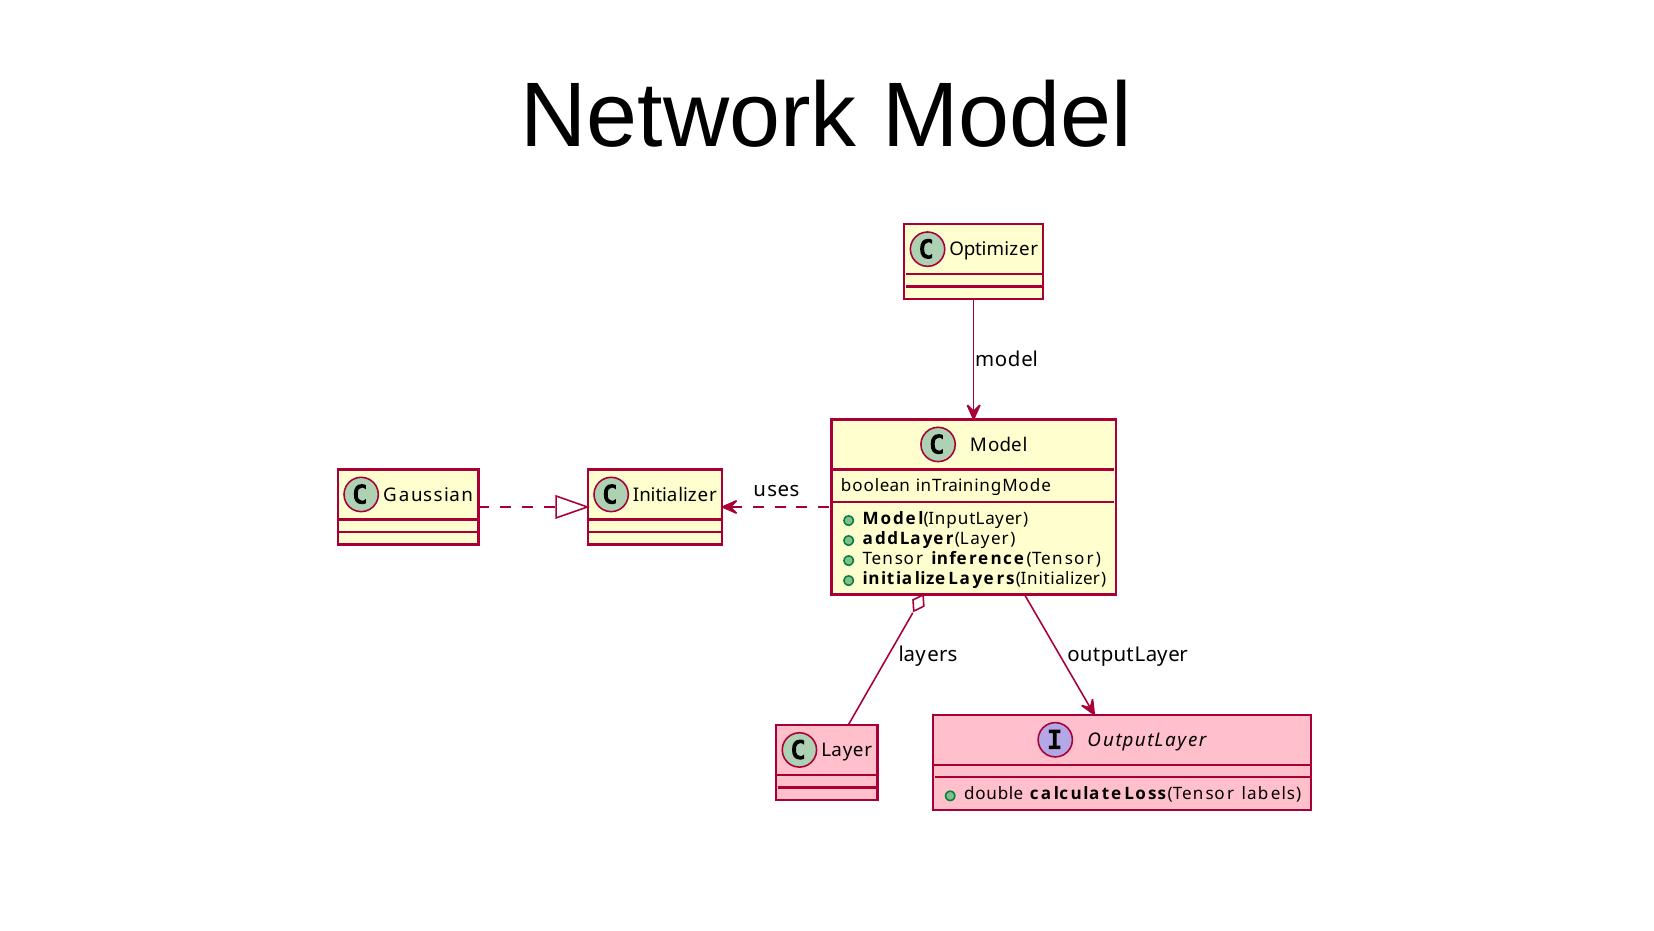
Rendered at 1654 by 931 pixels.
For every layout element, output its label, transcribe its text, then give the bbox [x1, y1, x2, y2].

title Network Model [82, 37, 1571, 193]
picture [327, 210, 1326, 824]
